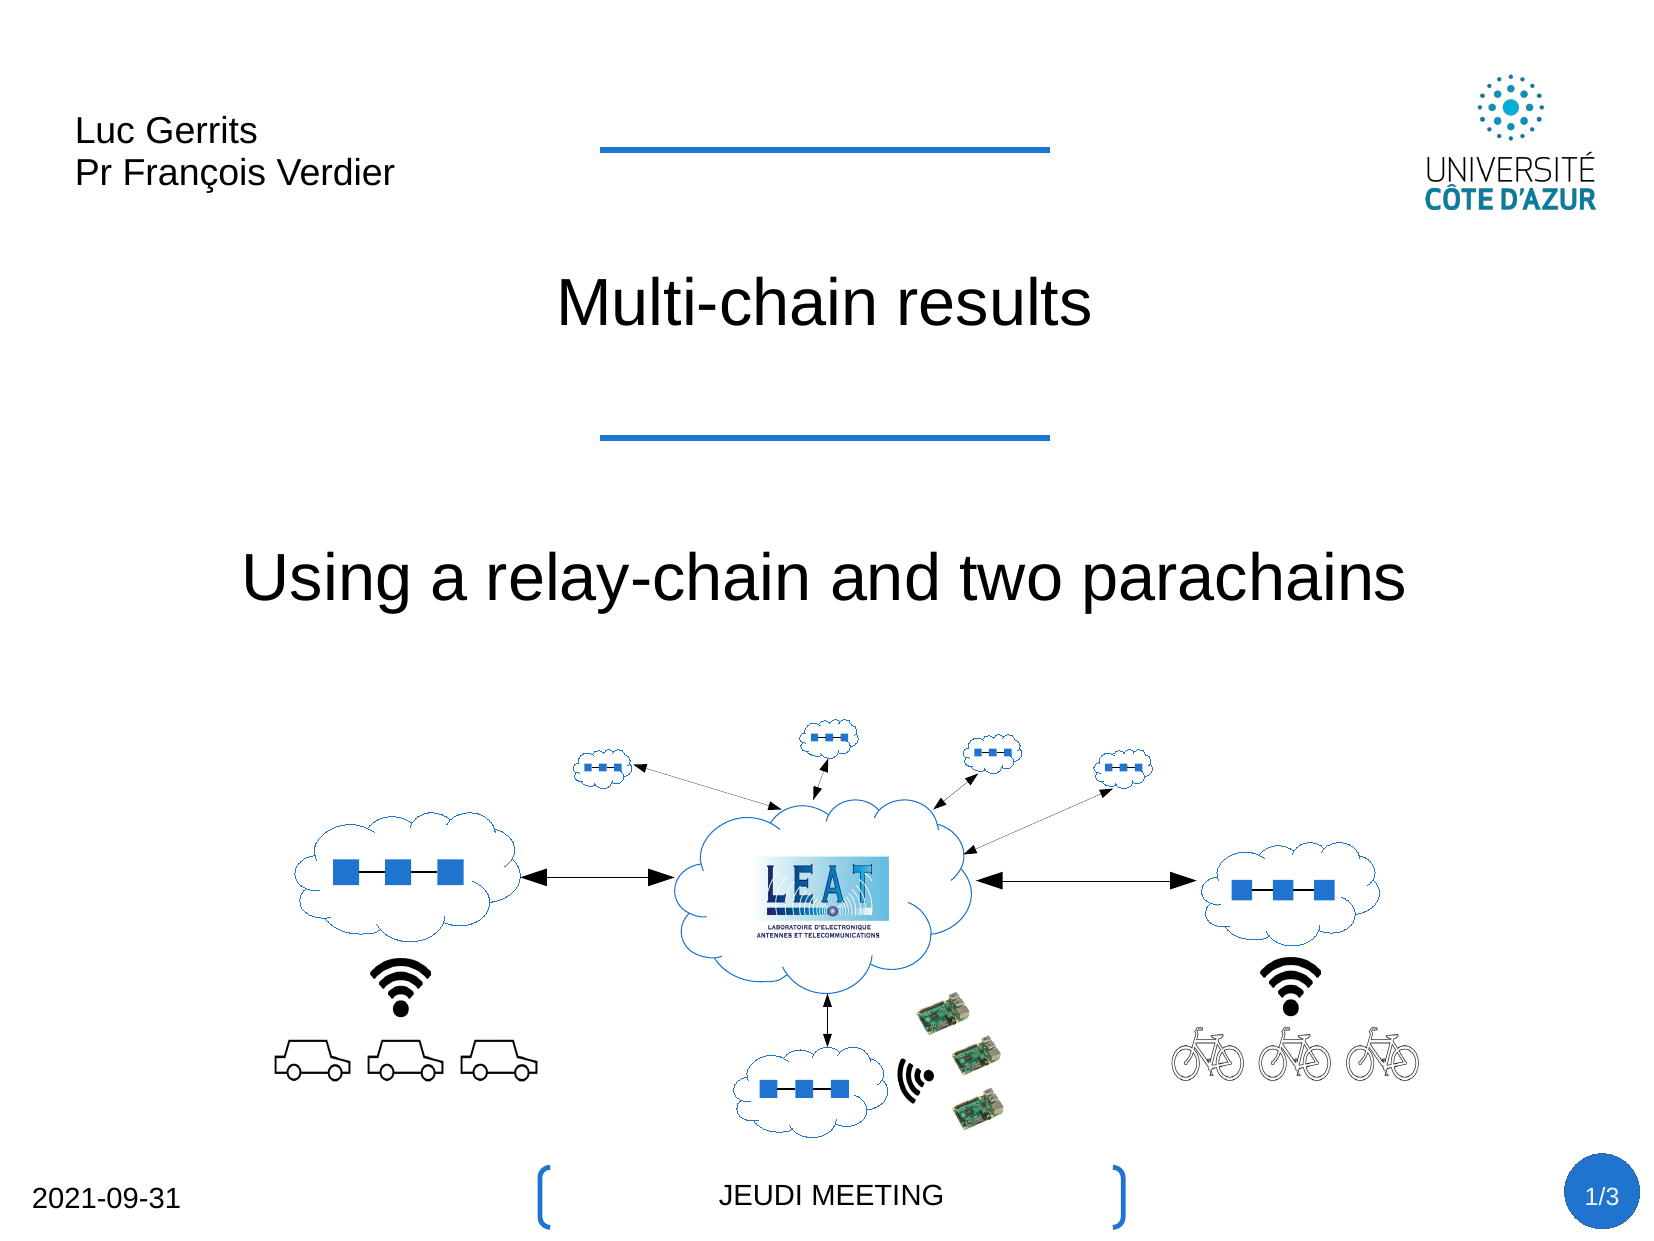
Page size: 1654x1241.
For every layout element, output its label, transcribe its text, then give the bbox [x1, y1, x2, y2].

text_box [759, 1079, 778, 1098]
text_box [1314, 879, 1335, 901]
picture [1344, 1022, 1420, 1092]
picture [1170, 1022, 1245, 1092]
text_box [795, 1079, 814, 1098]
text_box [988, 748, 997, 757]
text_box [974, 748, 982, 757]
text_box [1231, 879, 1253, 901]
text_box [614, 763, 622, 772]
picture [369, 957, 431, 1018]
text_box [840, 733, 849, 742]
text_box [437, 859, 464, 886]
text_box [830, 1079, 849, 1098]
picture [1257, 1022, 1332, 1092]
subtitle Using a relay-chain and two parachains [150, 540, 1501, 691]
text_box [1119, 763, 1128, 772]
text_box [1105, 763, 1113, 772]
text_box [1272, 879, 1294, 901]
picture [947, 1081, 1008, 1134]
picture [1448, 192, 1456, 206]
picture [751, 856, 889, 942]
picture [456, 1035, 541, 1085]
picture [1425, 202, 1432, 211]
text_box Luc Gerrits Pr François Verdier [60, 101, 436, 207]
text_box [810, 733, 819, 742]
text_box [825, 733, 834, 742]
picture [363, 1035, 447, 1085]
picture [1425, 74, 1596, 211]
text_box [598, 763, 607, 772]
title Multi-chain results [150, 154, 1501, 451]
text_box [385, 859, 412, 886]
text_box [1134, 763, 1143, 772]
picture [911, 985, 1005, 1079]
picture [270, 1035, 354, 1085]
text_box [584, 763, 592, 772]
text_box [333, 859, 360, 886]
picture [1259, 956, 1321, 1017]
picture [892, 1051, 940, 1106]
text_box [1004, 748, 1012, 757]
